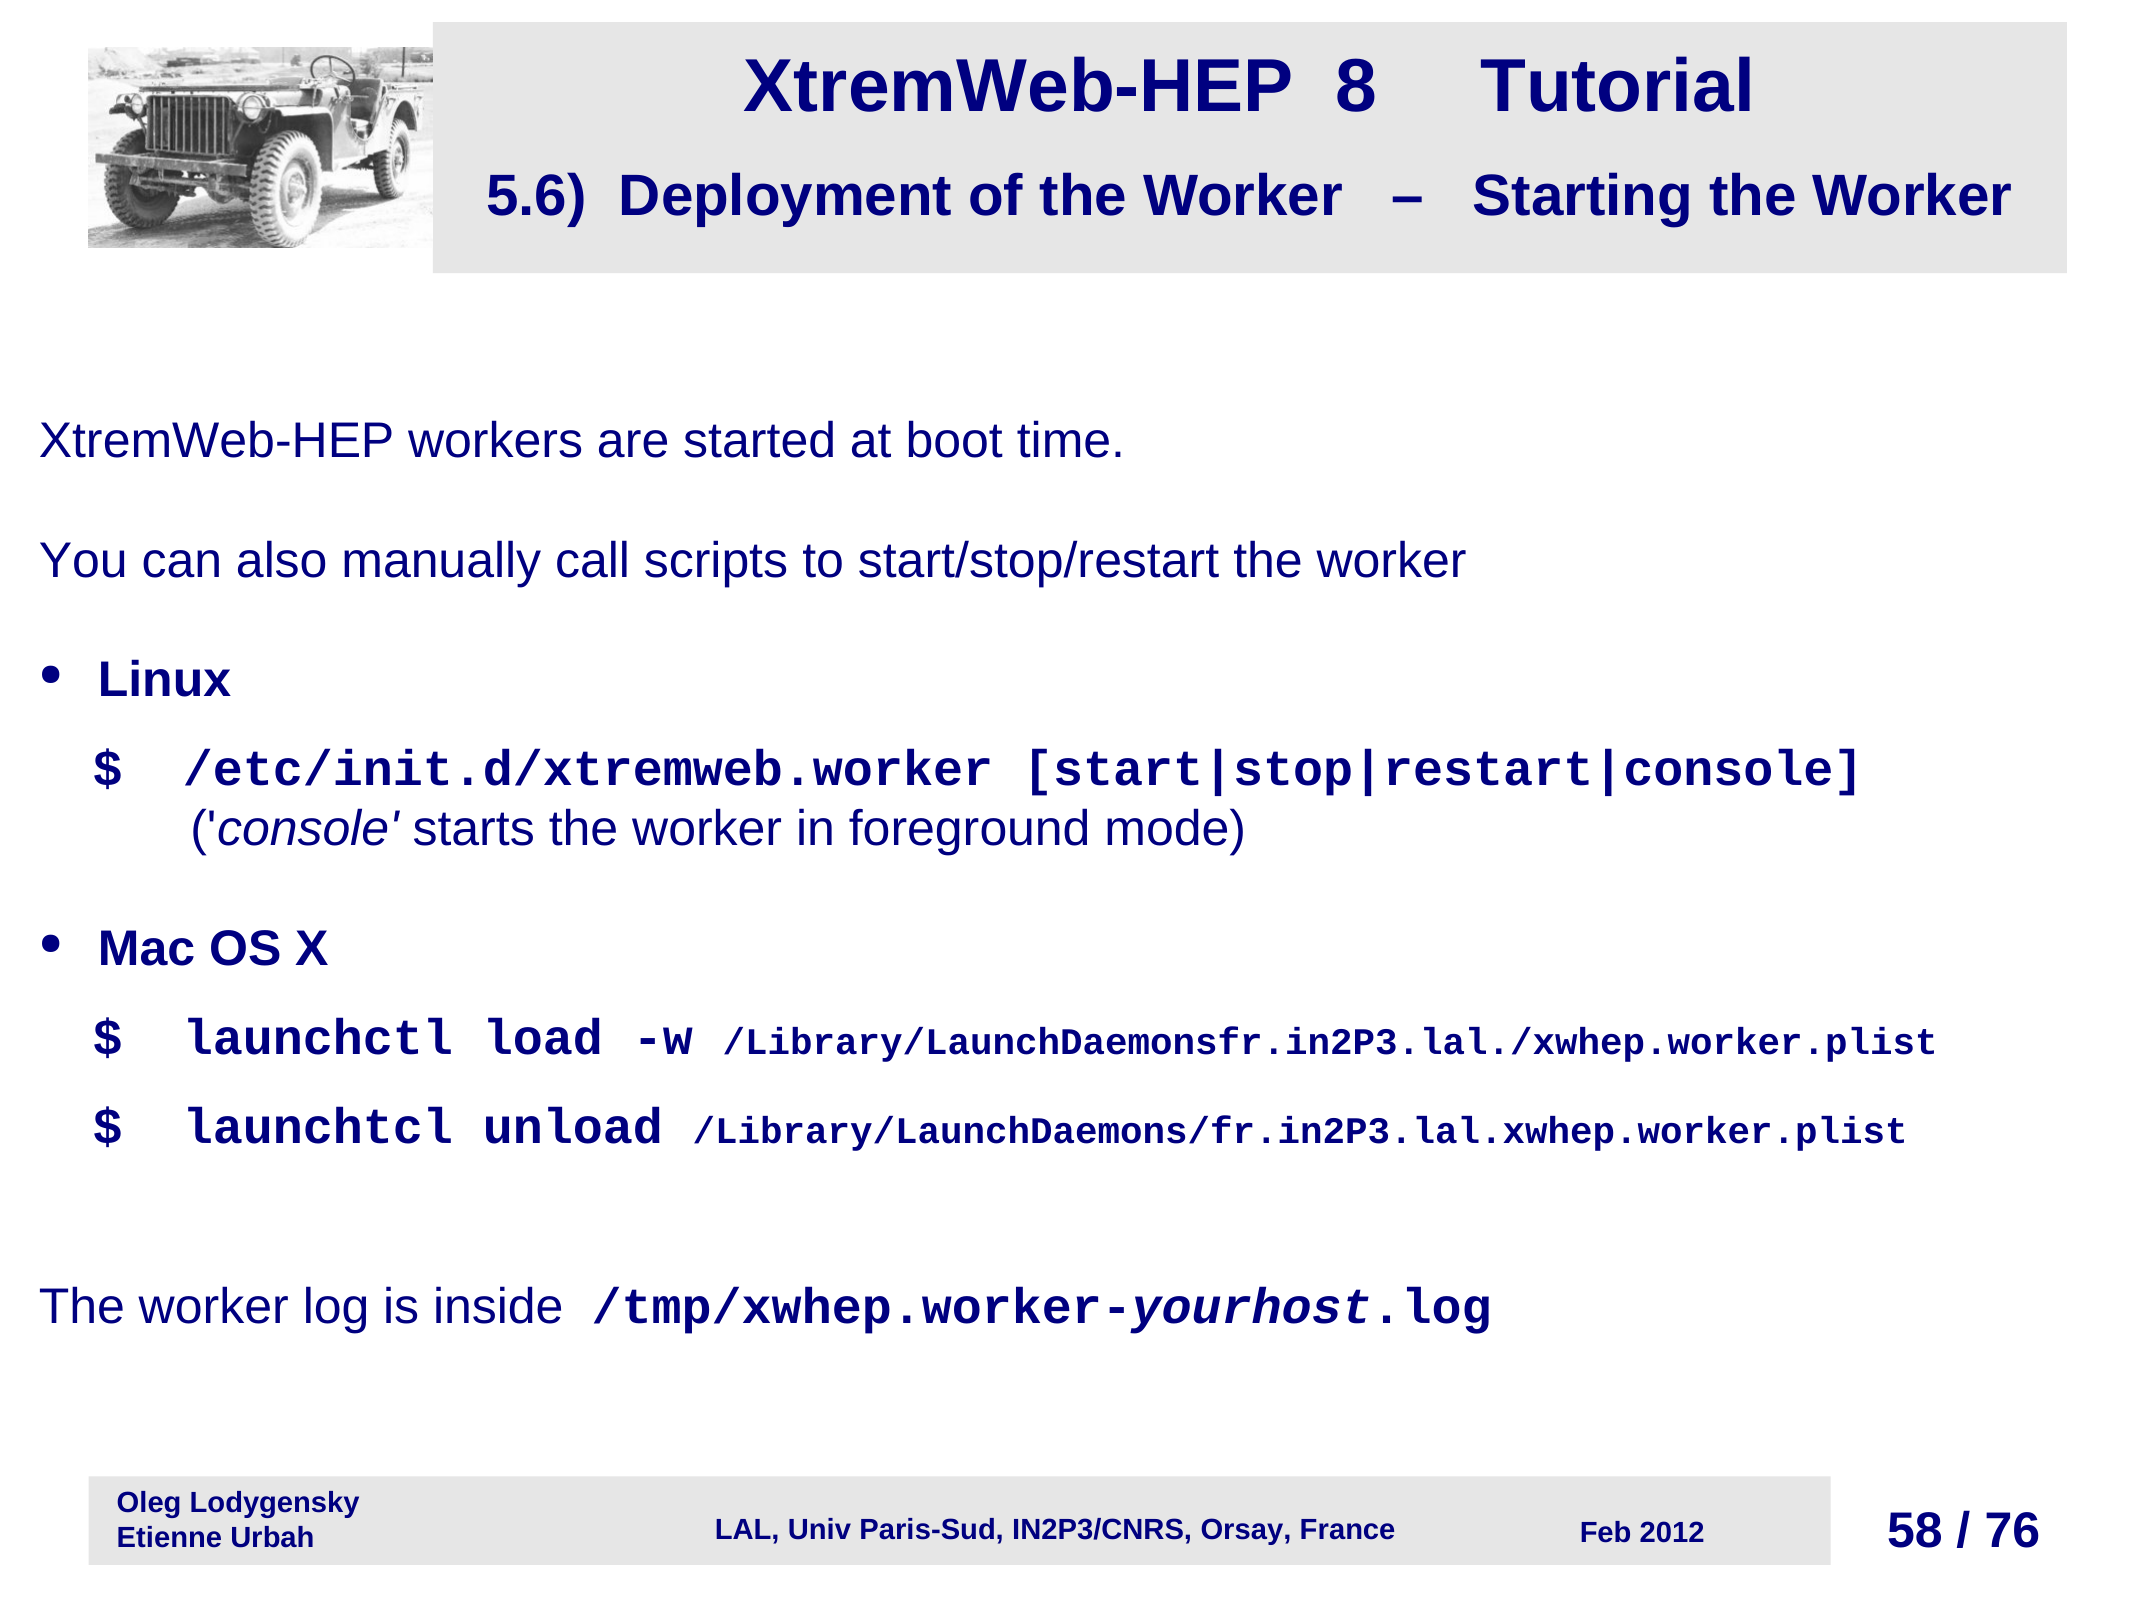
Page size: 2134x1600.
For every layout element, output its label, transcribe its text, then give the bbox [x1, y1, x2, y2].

text_box XtremWeb-HEP workers are started at boot time. You can also manually call scripts to start/stop/restart the worker Linux $ /etc/init.d/xtremweb.worker [start|stop|restart|console] ('console' starts the worker in foreground mode) Mac OS X $ launchctl load -w /Library/LaunchDaemonsfr.in2P3.lal./xwhep.worker.plist $ launchtcl unload /Library/LaunchDaemons/fr.in2P3.lal.xwhep.worker.plist The worker log is inside /tmp/xwhep.worker-yourhost.log [29, 403, 2082, 1345]
picture [88, 47, 433, 248]
title 5.6) Deployment of the Worker – Starting the Worker [442, 118, 2067, 266]
